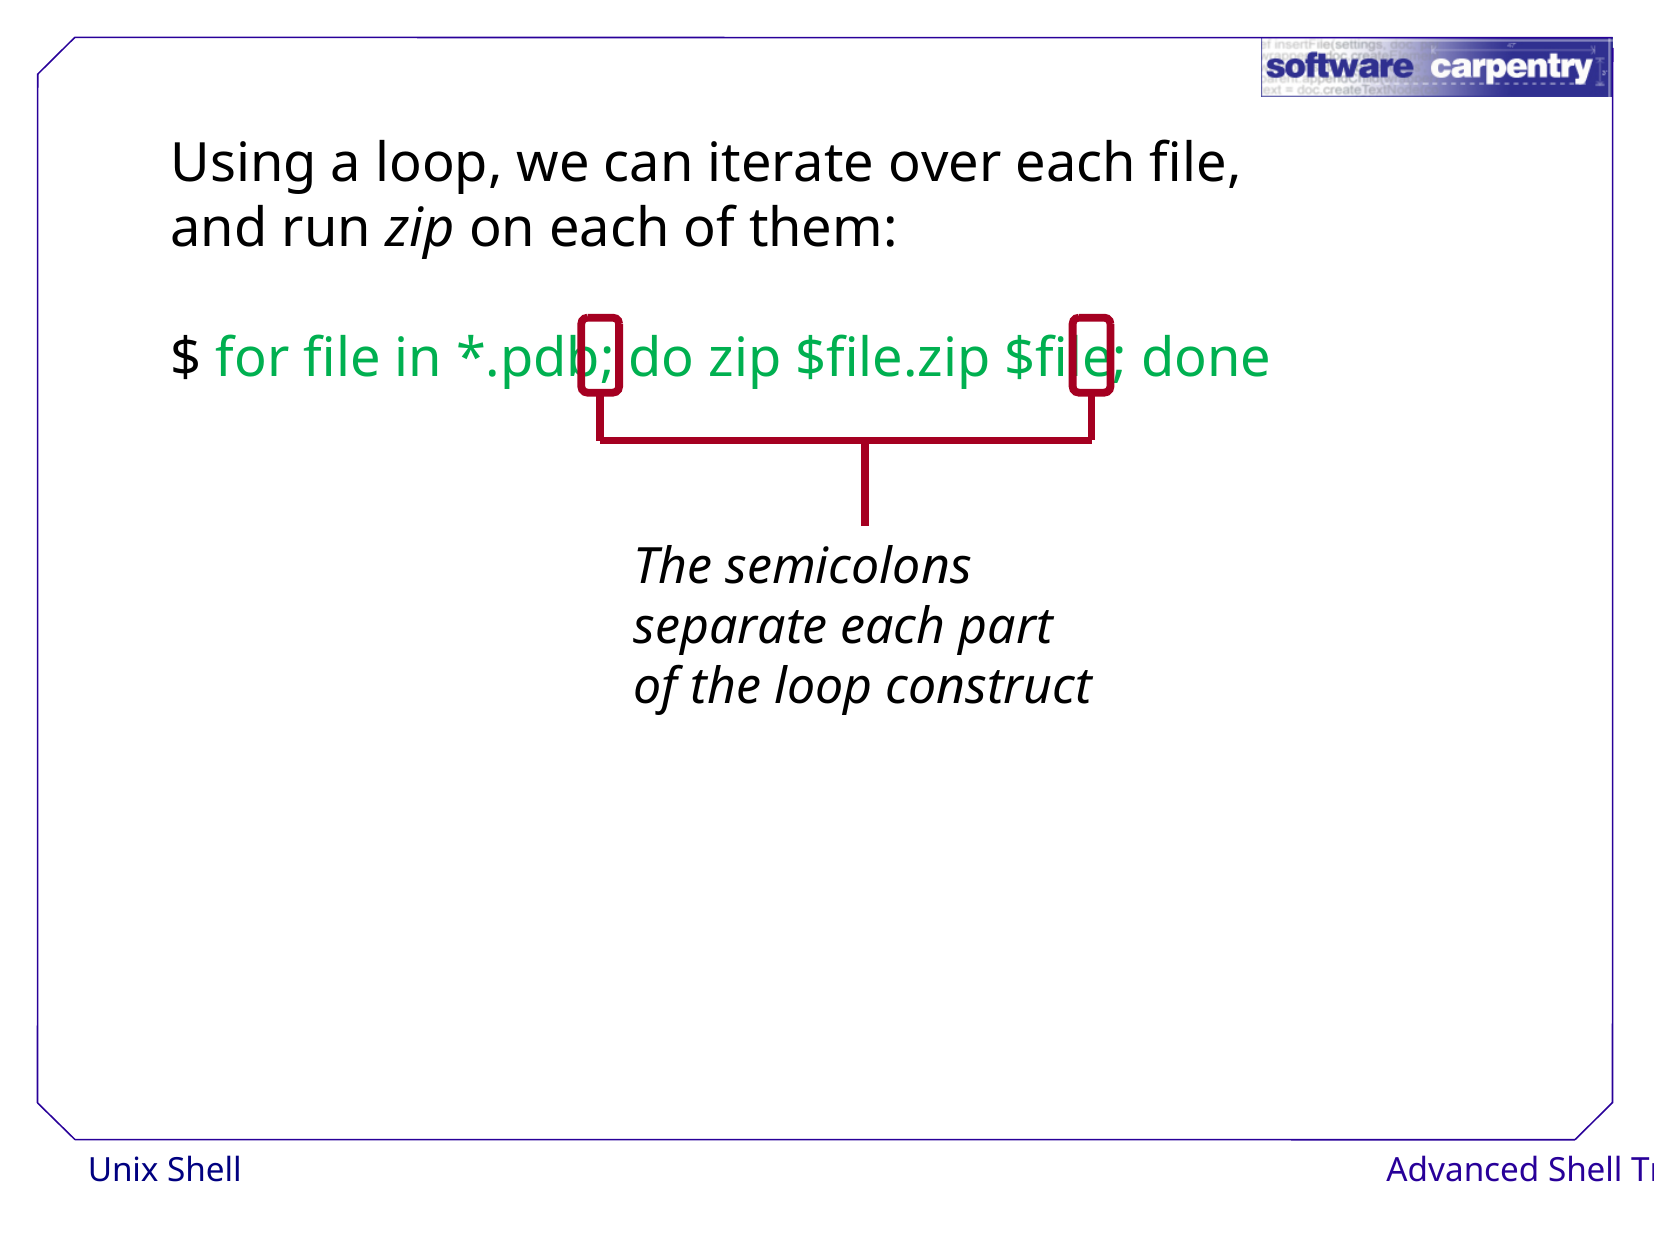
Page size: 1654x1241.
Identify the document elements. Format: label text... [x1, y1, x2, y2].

text_box The semicolons separate each part of the loop construct [619, 525, 1111, 721]
picture [1261, 39, 1613, 97]
text_box Using a loop, we can iterate over each file, and run zip on each of them: $ for file in *.pdb; do zip $file.zip $file; done [155, 119, 1546, 395]
